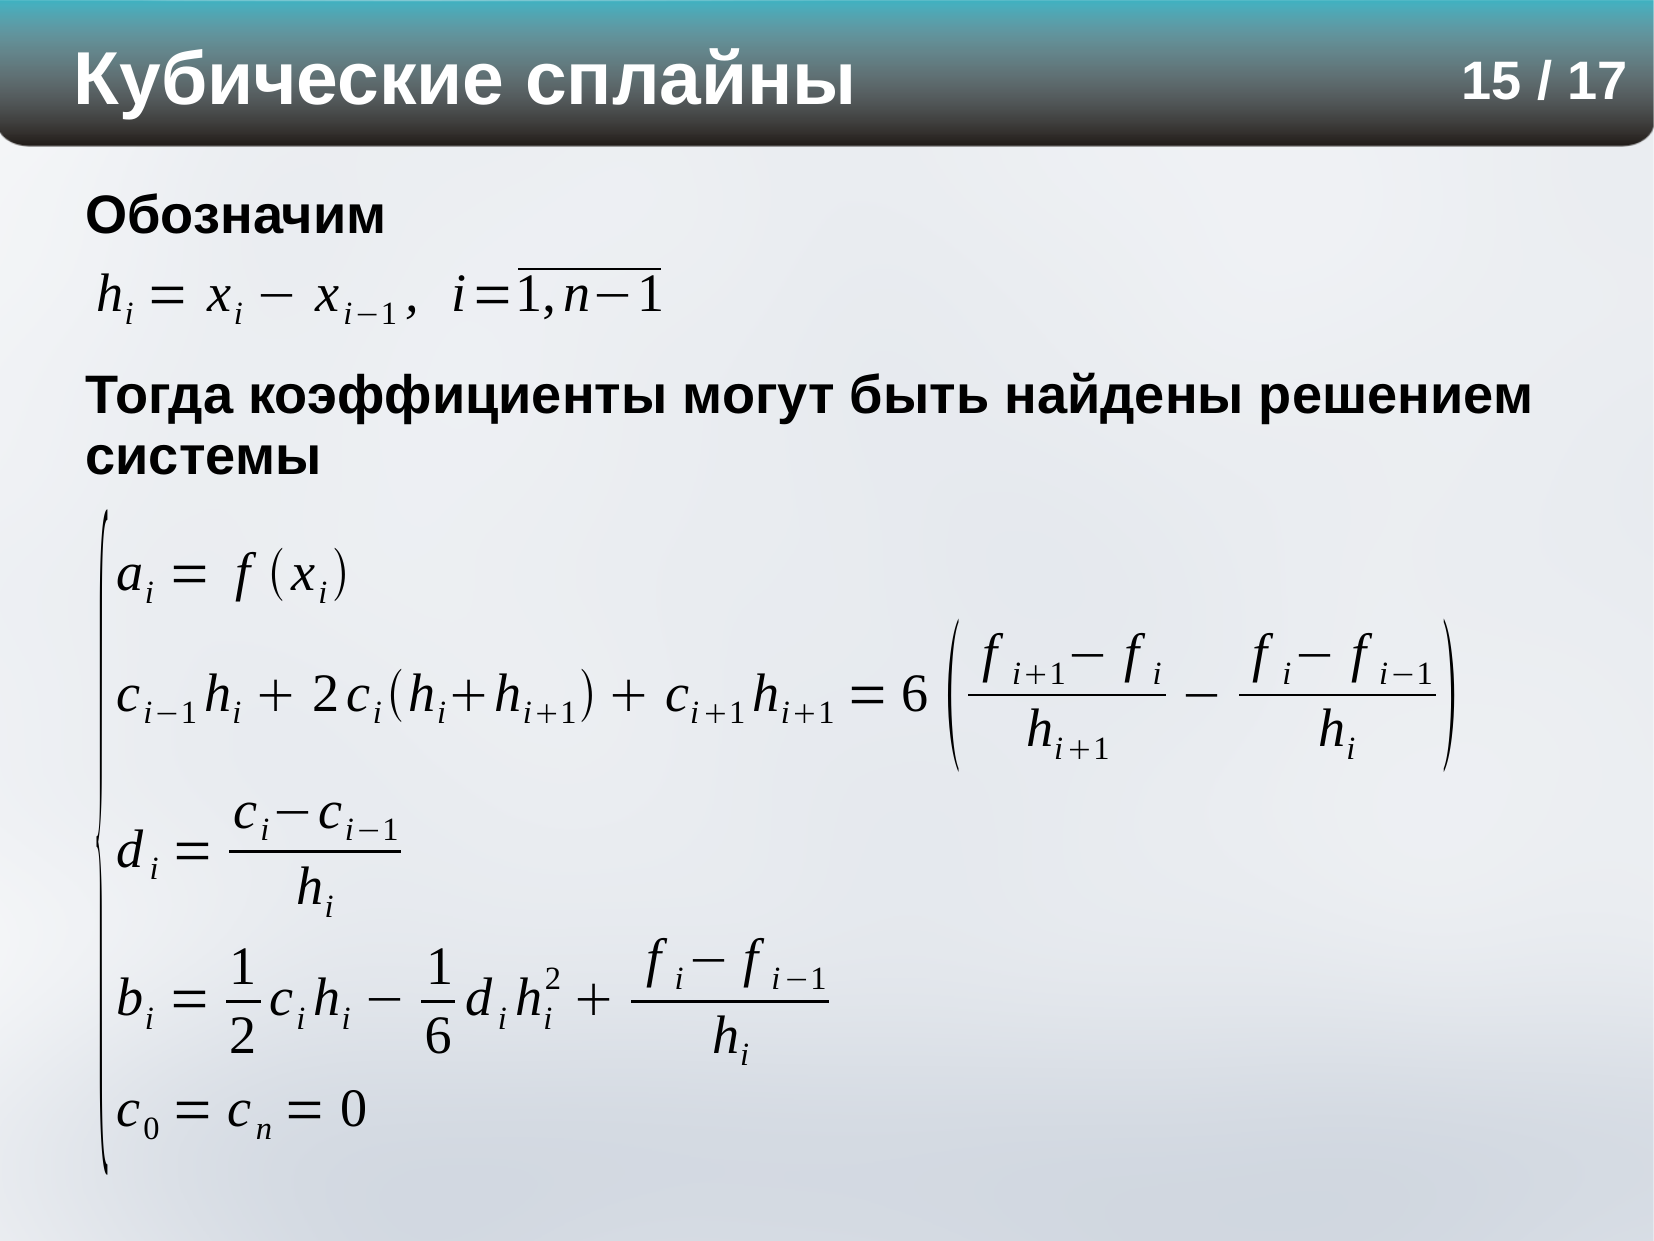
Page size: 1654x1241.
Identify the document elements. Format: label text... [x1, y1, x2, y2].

text_box Обозначим Тогда коэффициенты могут быть найдены решением системы [70, 177, 1595, 975]
chart [88, 507, 1465, 1176]
picture [0, 0, 1654, 1241]
text_box Кубические сплайны [59, 29, 1359, 129]
chart [88, 263, 670, 332]
text_box <номер> / 17 [1446, 42, 1654, 119]
